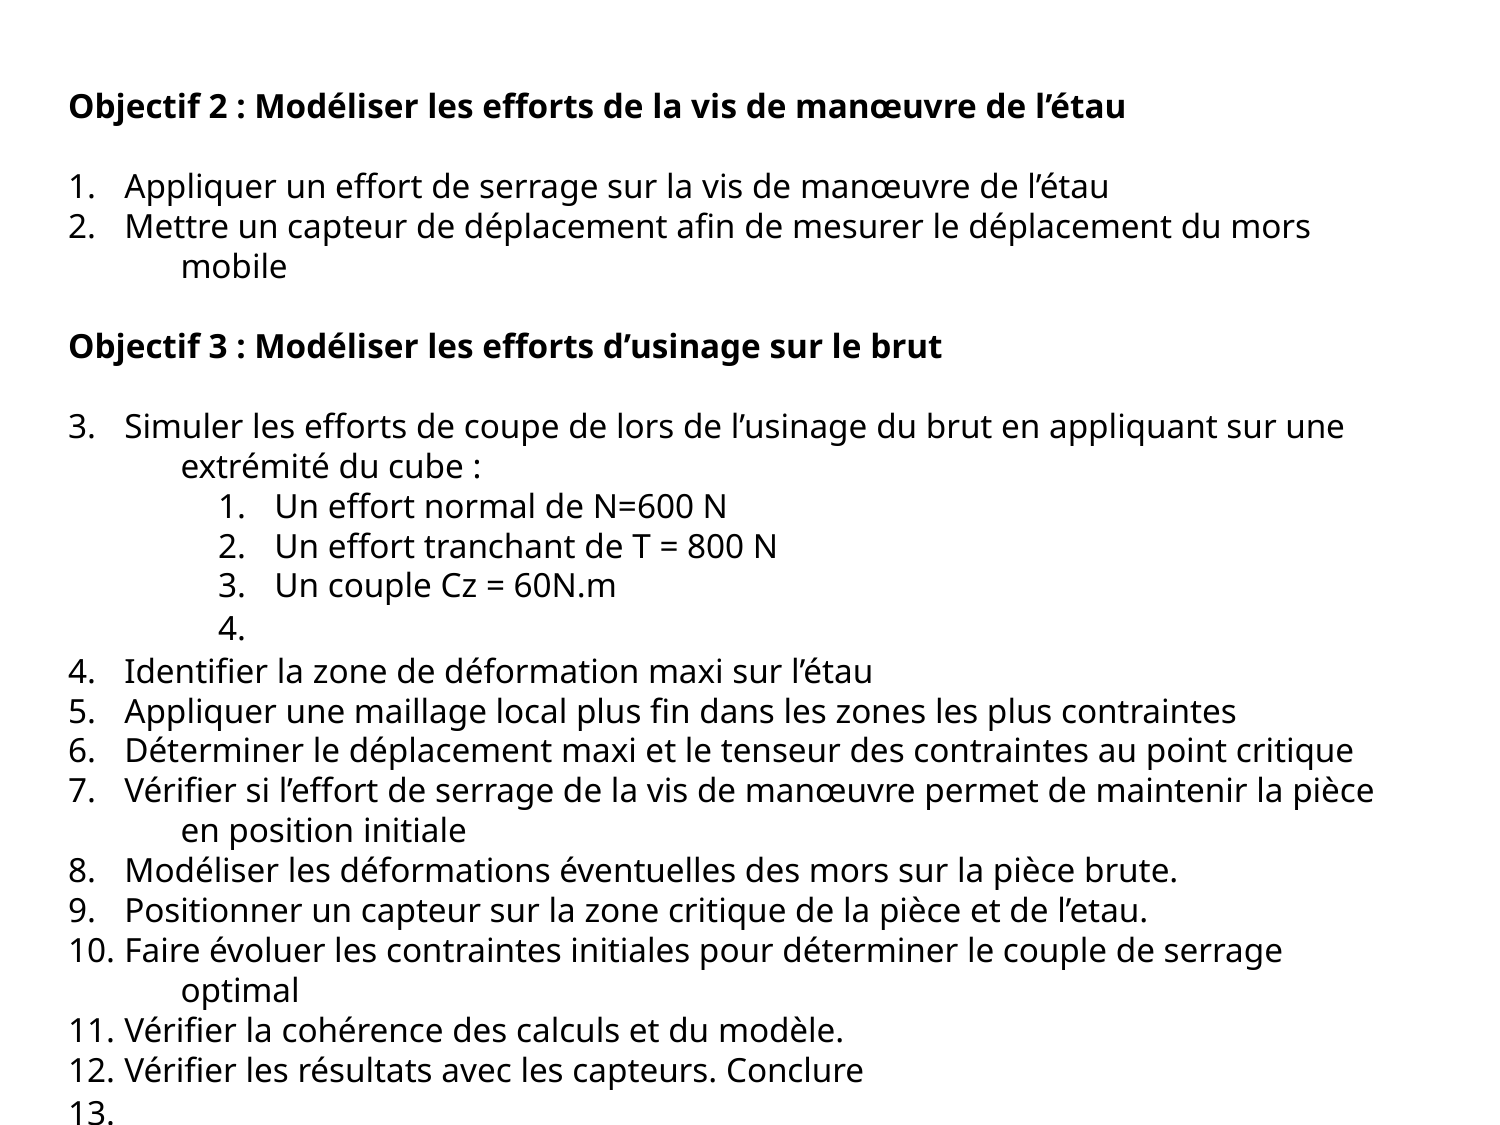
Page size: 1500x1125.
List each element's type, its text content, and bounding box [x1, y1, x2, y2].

text_box Objectif 2 : Modéliser les efforts de la vis de manœuvre de l’étau Appliquer un effort de serrage sur la vis de manœuvre de l’étau Mettre un capteur de déplacement afin de mesurer le déplacement du mors mobile Objectif 3 : Modéliser les efforts d’usinage sur le brut Simuler les efforts de coupe de lors de l’usinage du brut en appliquant sur une extrémité du cube : Un effort normal de N=600 N Un effort tranchant de T = 800 N Un couple Cz = 60N.m Identifier la zone de déformation maxi sur l’étau Appliquer une maillage local plus fin dans les zones les plus contraintes Déterminer le déplacement maxi et le tenseur des contraintes au point critique Vérifier si l’effort de serrage de la vis de manœuvre permet de maintenir la pièce en position initiale Modéliser les déformations éventuelles des mors sur la pièce brute. Positionner un capteur sur la zone critique de la pièce et de l’etau. Faire évoluer les contraintes initiales pour déterminer le couple de serrage optimal Vérifier la cohérence des calculs et du modèle. Vérifier les résultats avec les capteurs. Conclure [53, 78, 1423, 1125]
